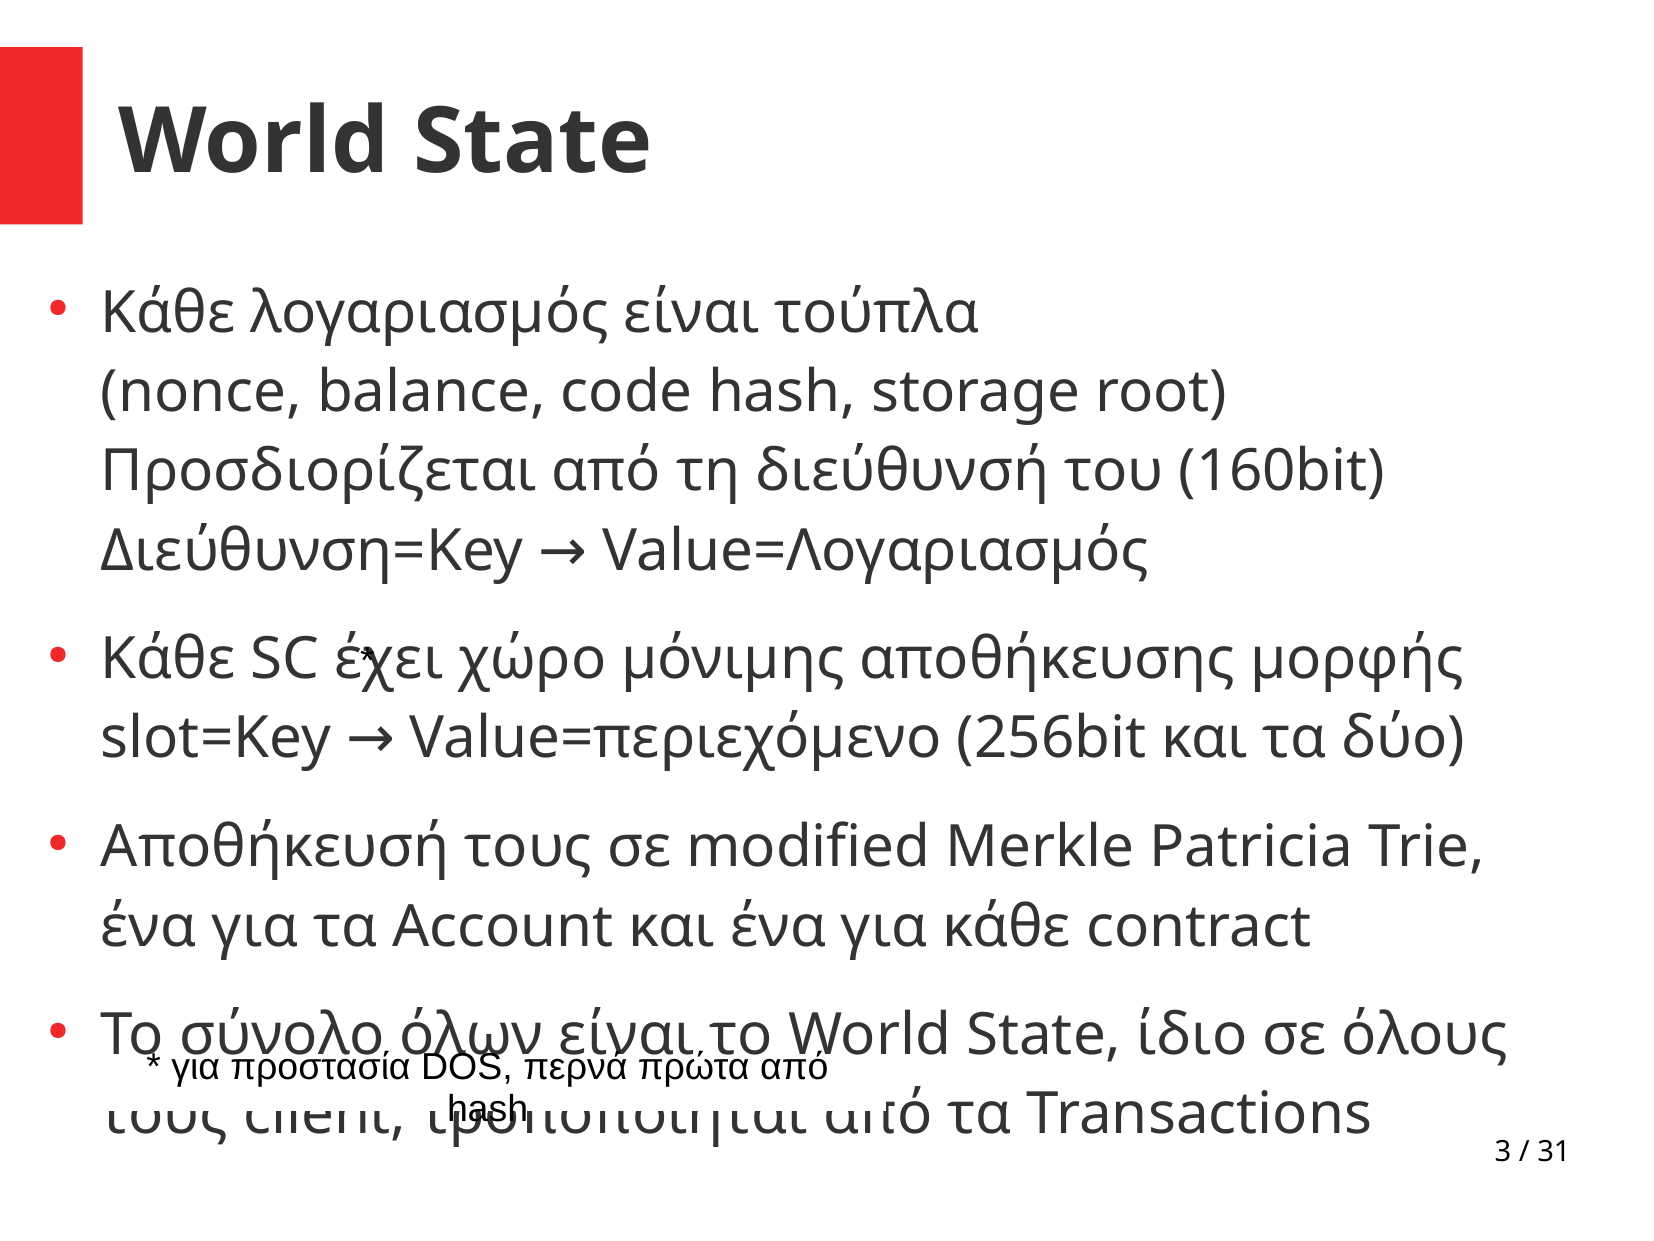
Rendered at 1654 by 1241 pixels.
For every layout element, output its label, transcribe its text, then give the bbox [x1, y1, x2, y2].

text_box * για προστασία DOS, περνά πρώτα από hash [90, 1065, 886, 1111]
list Κάθε λογαριασμός είναι τούπλα (nonce, balance, code hash, storage root) Προσδιορίζεται από τη διεύθυνσή του (160bit) Διεύθυνση=Key → Value=Λογαριασμός Κάθε SC έχει χώρο μόνιμης αποθήκευσης μορφής slot=Key → Value=περιεχόμενο (256bit και τα δύο) Αποθήκευσή τους σε modified Merkle Patricia Trie, ένα για τα Account και ένα για κάθε contract Το σύνολο όλων είναι το World State, ίδιο σε όλους τους client, τροποποιήται από τα Transactions [30, 270, 1621, 1066]
text_box * [60, 600, 676, 721]
title World State [118, 33, 1571, 241]
